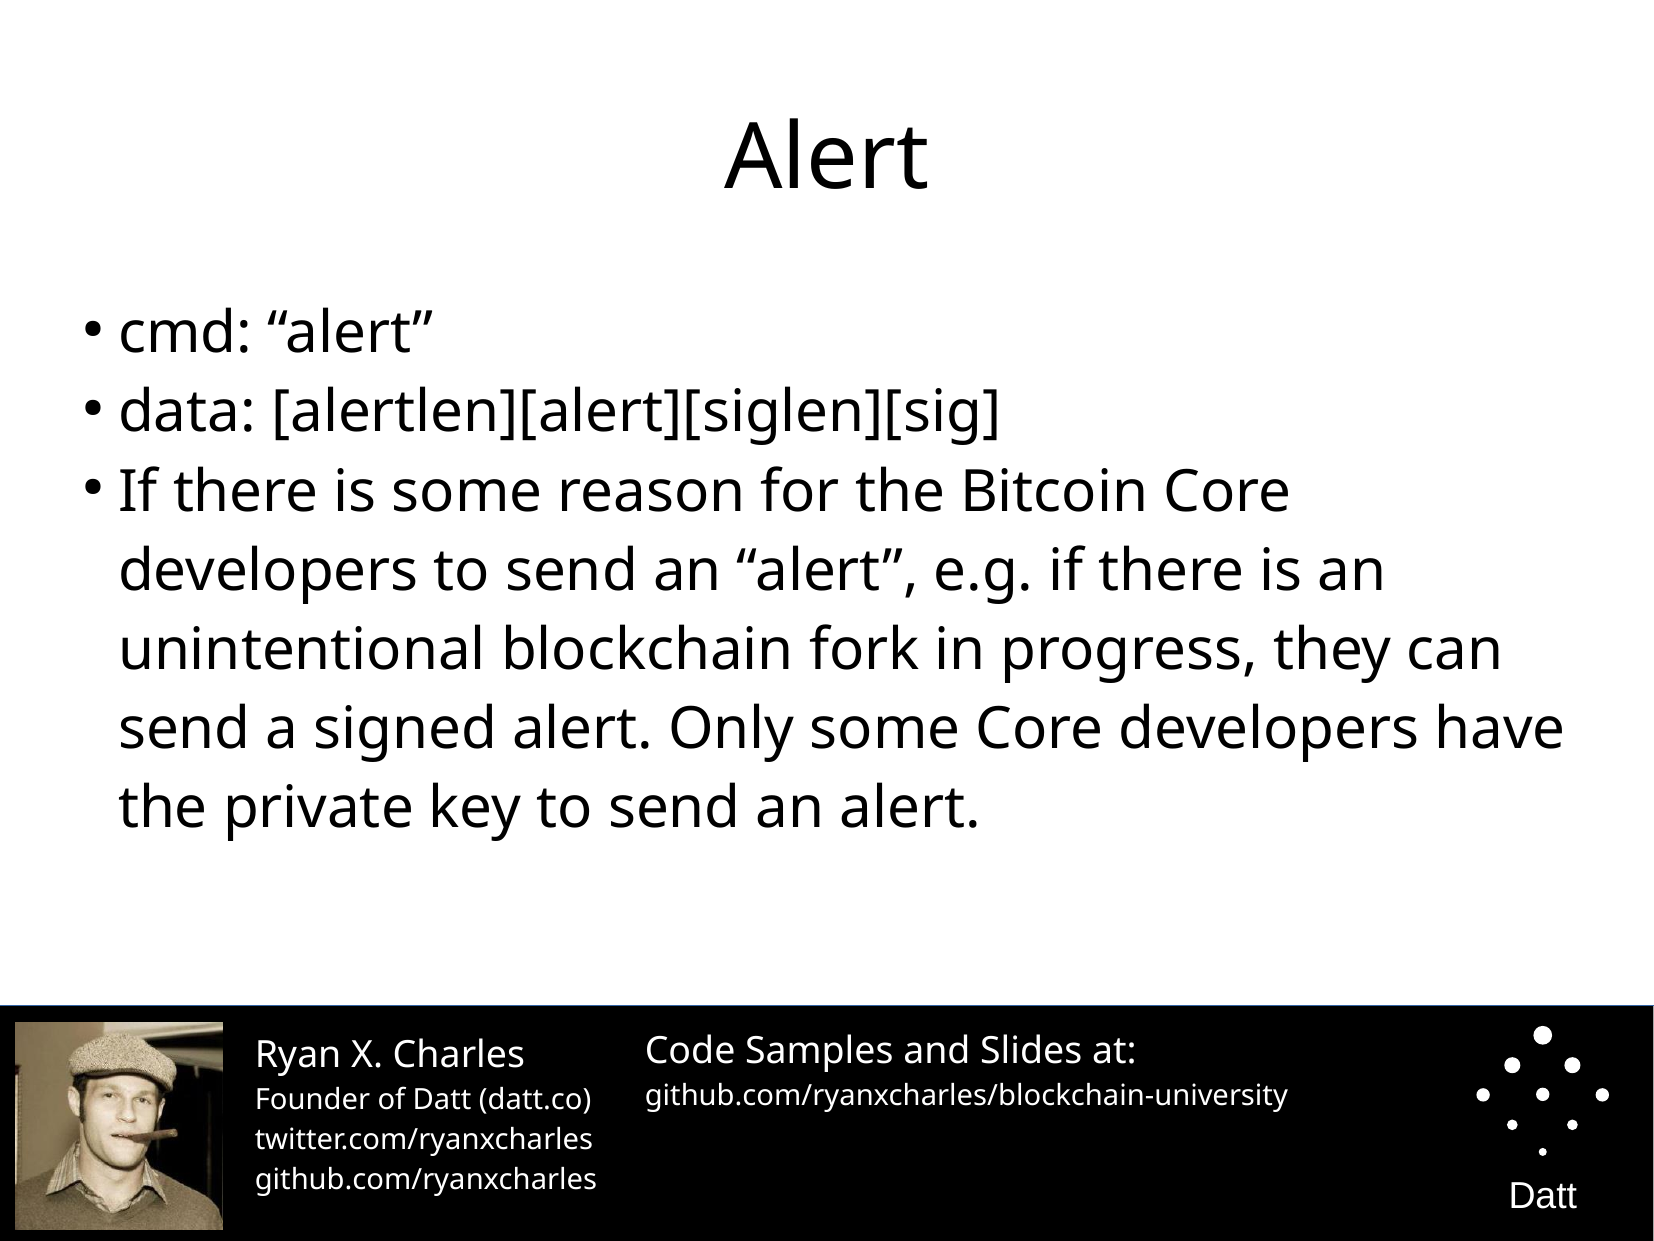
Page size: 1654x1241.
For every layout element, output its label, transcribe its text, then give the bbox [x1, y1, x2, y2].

picture [1475, 1023, 1611, 1159]
text_box [0, 1005, 1654, 1241]
picture [15, 1022, 223, 1231]
title Alert [82, 49, 1571, 257]
text_box Datt [1452, 1167, 1633, 1241]
subtitle cmd: “alert” data: [alertlen][alert][siglen][sig] If there is some reason for the Bitcoin Core developers to send an “alert”, e.g. if there is an unintentional blockchain fork in progress, they can send a signed alert. Only some Core developers have the private key to send an alert. [82, 290, 1571, 1005]
text_box Ryan X. Charles Founder of Datt (datt.co) twitter.com/ryanxcharles github.com/ryanxcharles [240, 1020, 976, 1241]
text_box Code Samples and Slides at: github.com/ryanxcharles/blockchain-university [630, 1015, 1403, 1156]
